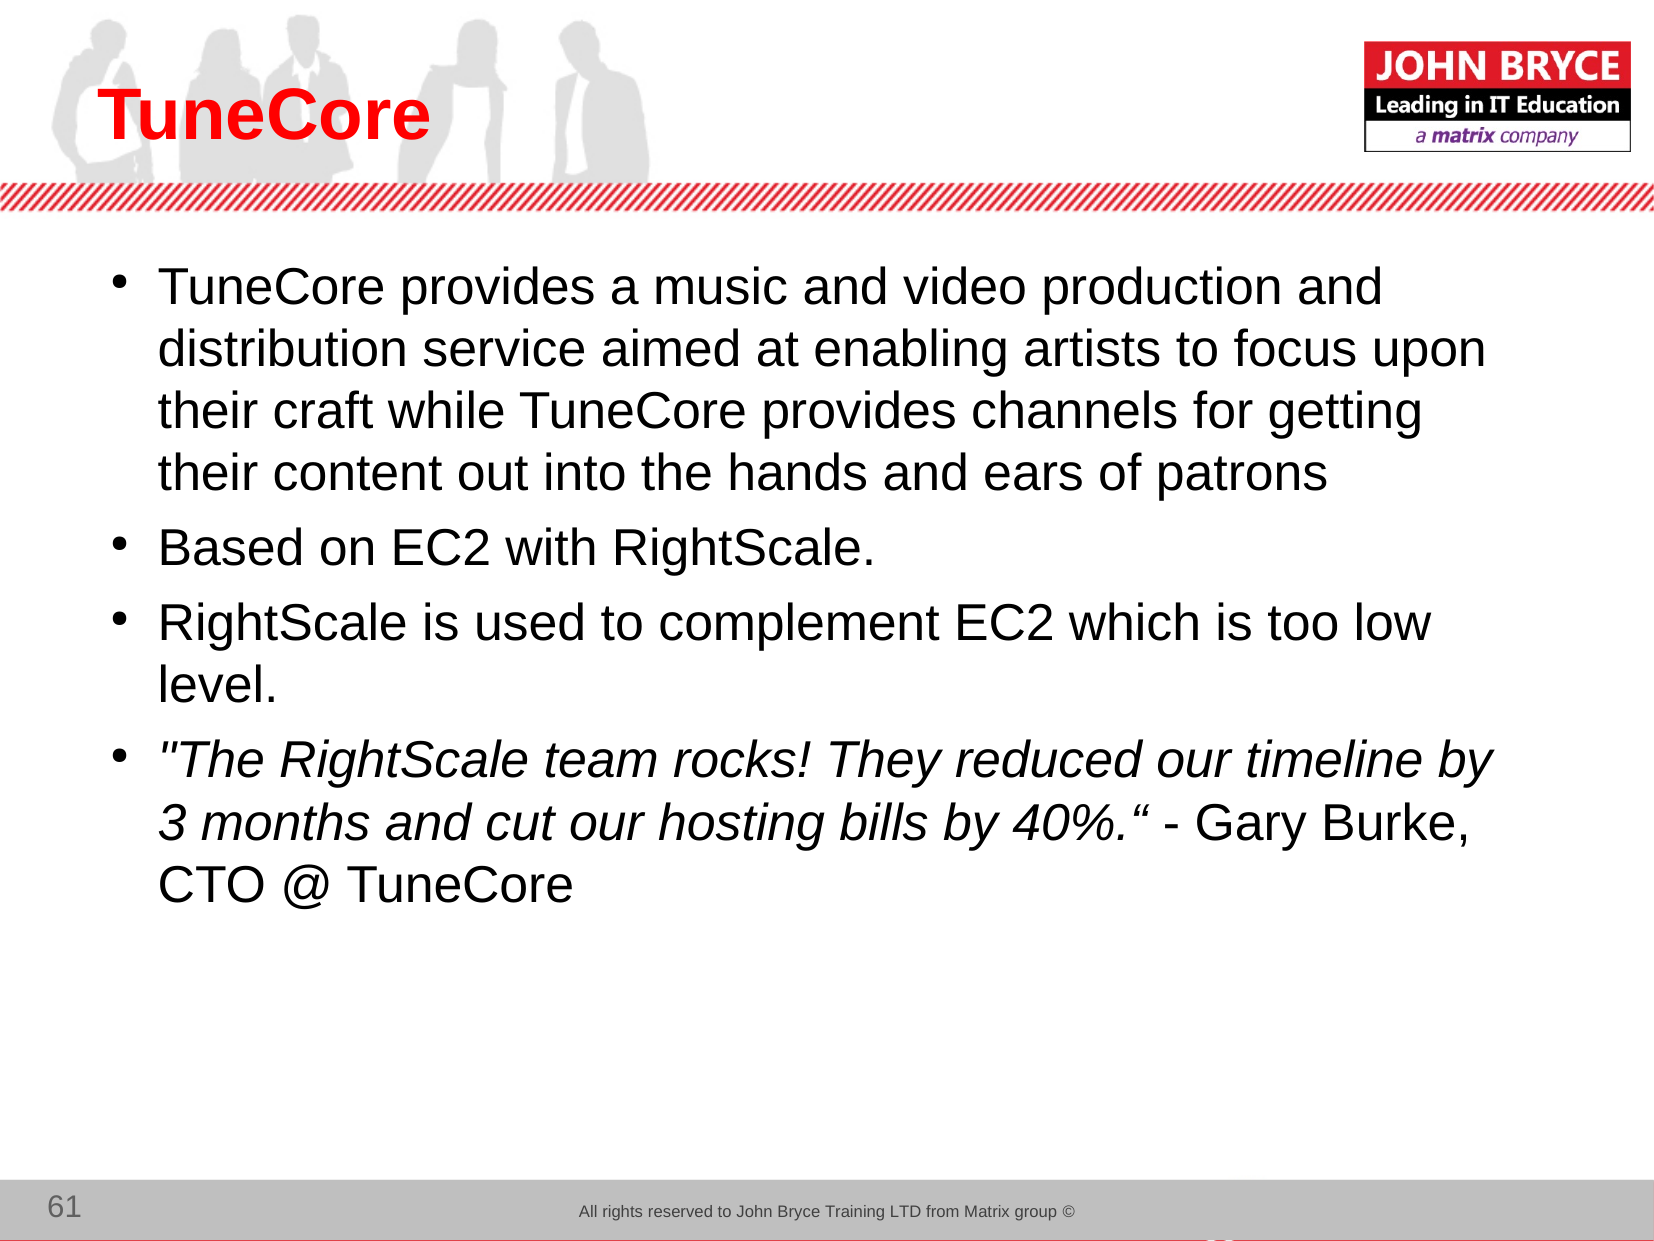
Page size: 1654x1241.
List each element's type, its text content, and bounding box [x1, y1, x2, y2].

picture [0, 0, 1654, 1179]
title TuneCore [82, 7, 1571, 215]
list TuneCore provides a music and video production and distribution service aimed at enabling artists to focus upon their craft while TuneCore provides channels for getting their content out into the hands and ears of patrons Based on EC2 with RightScale. RightScale is used to complement EC2 which is too low level. "The RightScale team rocks! They reduced our timeline by 3 months and cut our hosting bills by 40%.“ - Gary Burke, CTO @ TuneCore [79, 245, 1535, 965]
